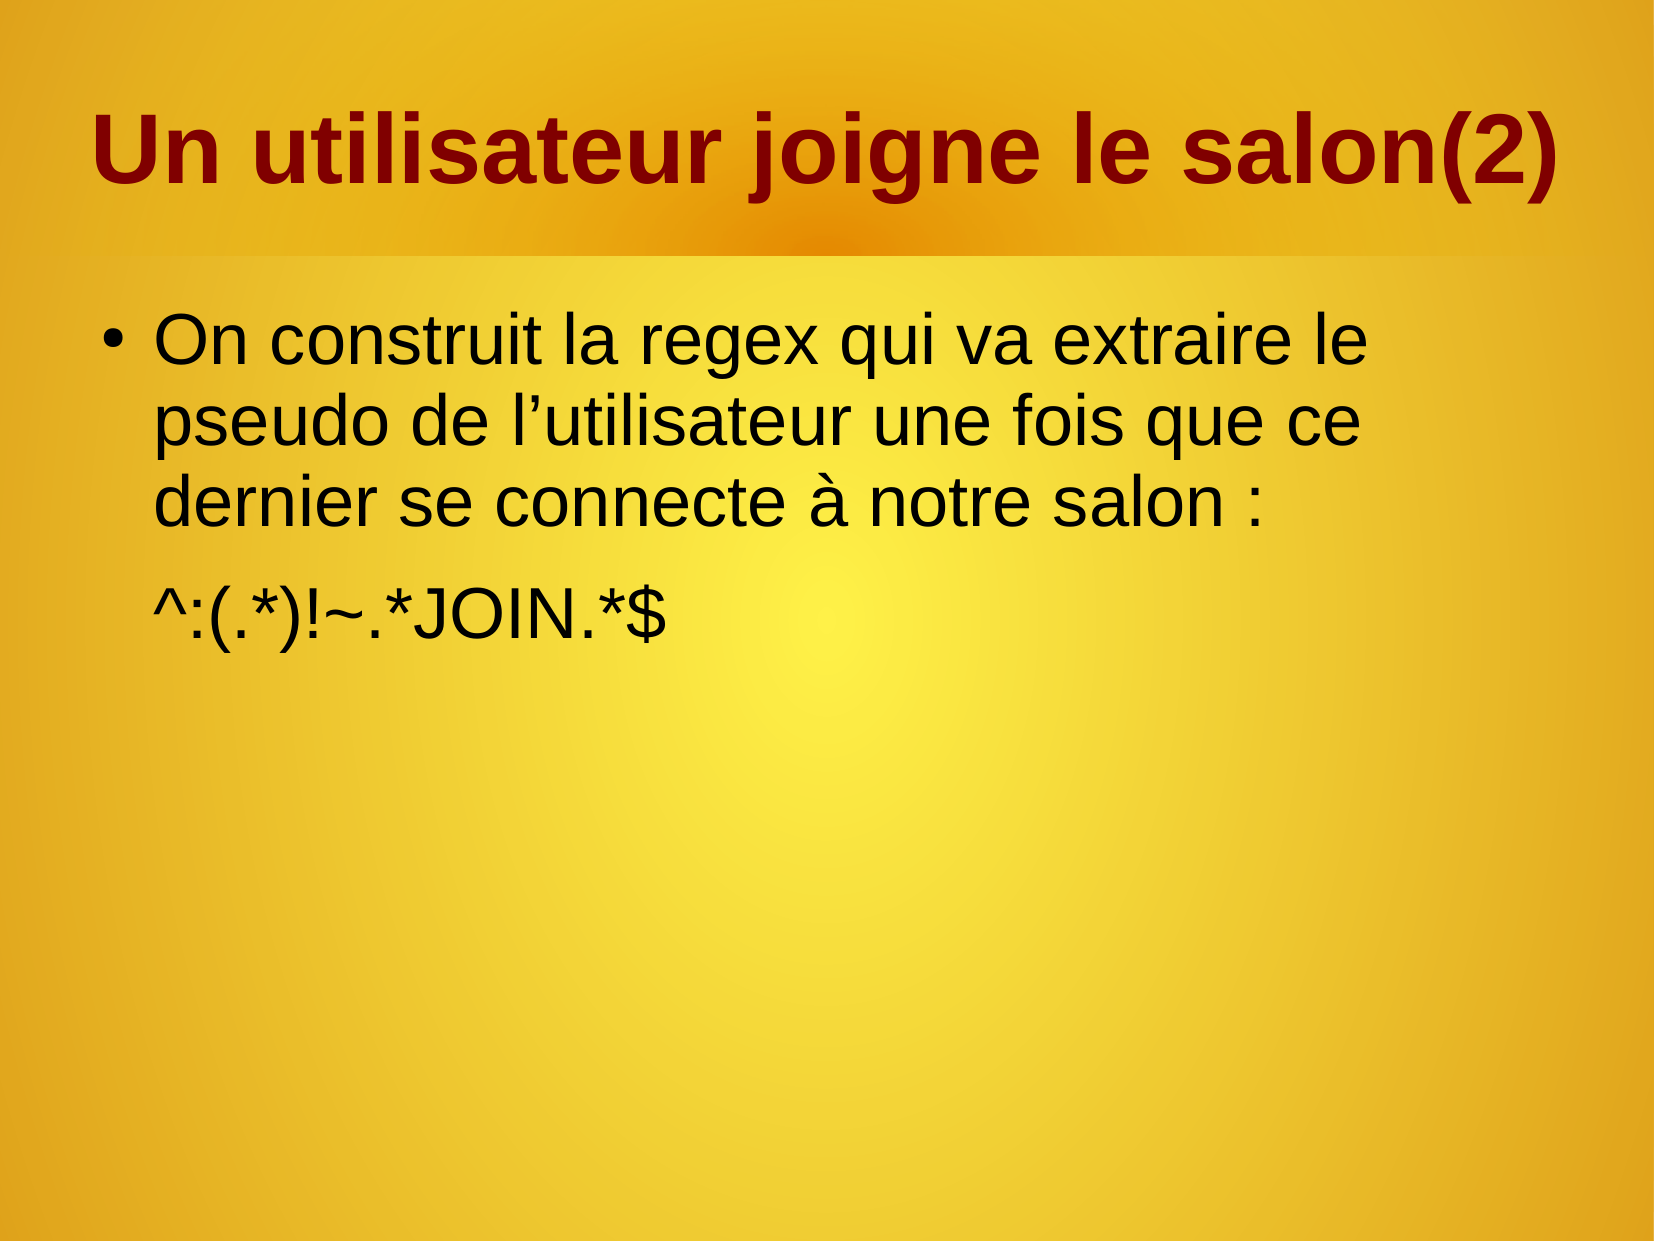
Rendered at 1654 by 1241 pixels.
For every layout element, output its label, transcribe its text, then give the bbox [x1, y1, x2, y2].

list On construit la regex qui va extraire le pseudo de l’utilisateur une fois que ce dernier se connecte à notre salon : ^:(.*)!~.*JOIN.*$ [82, 299, 1571, 1019]
title Un utilisateur joigne le salon(2) [82, 47, 1571, 252]
